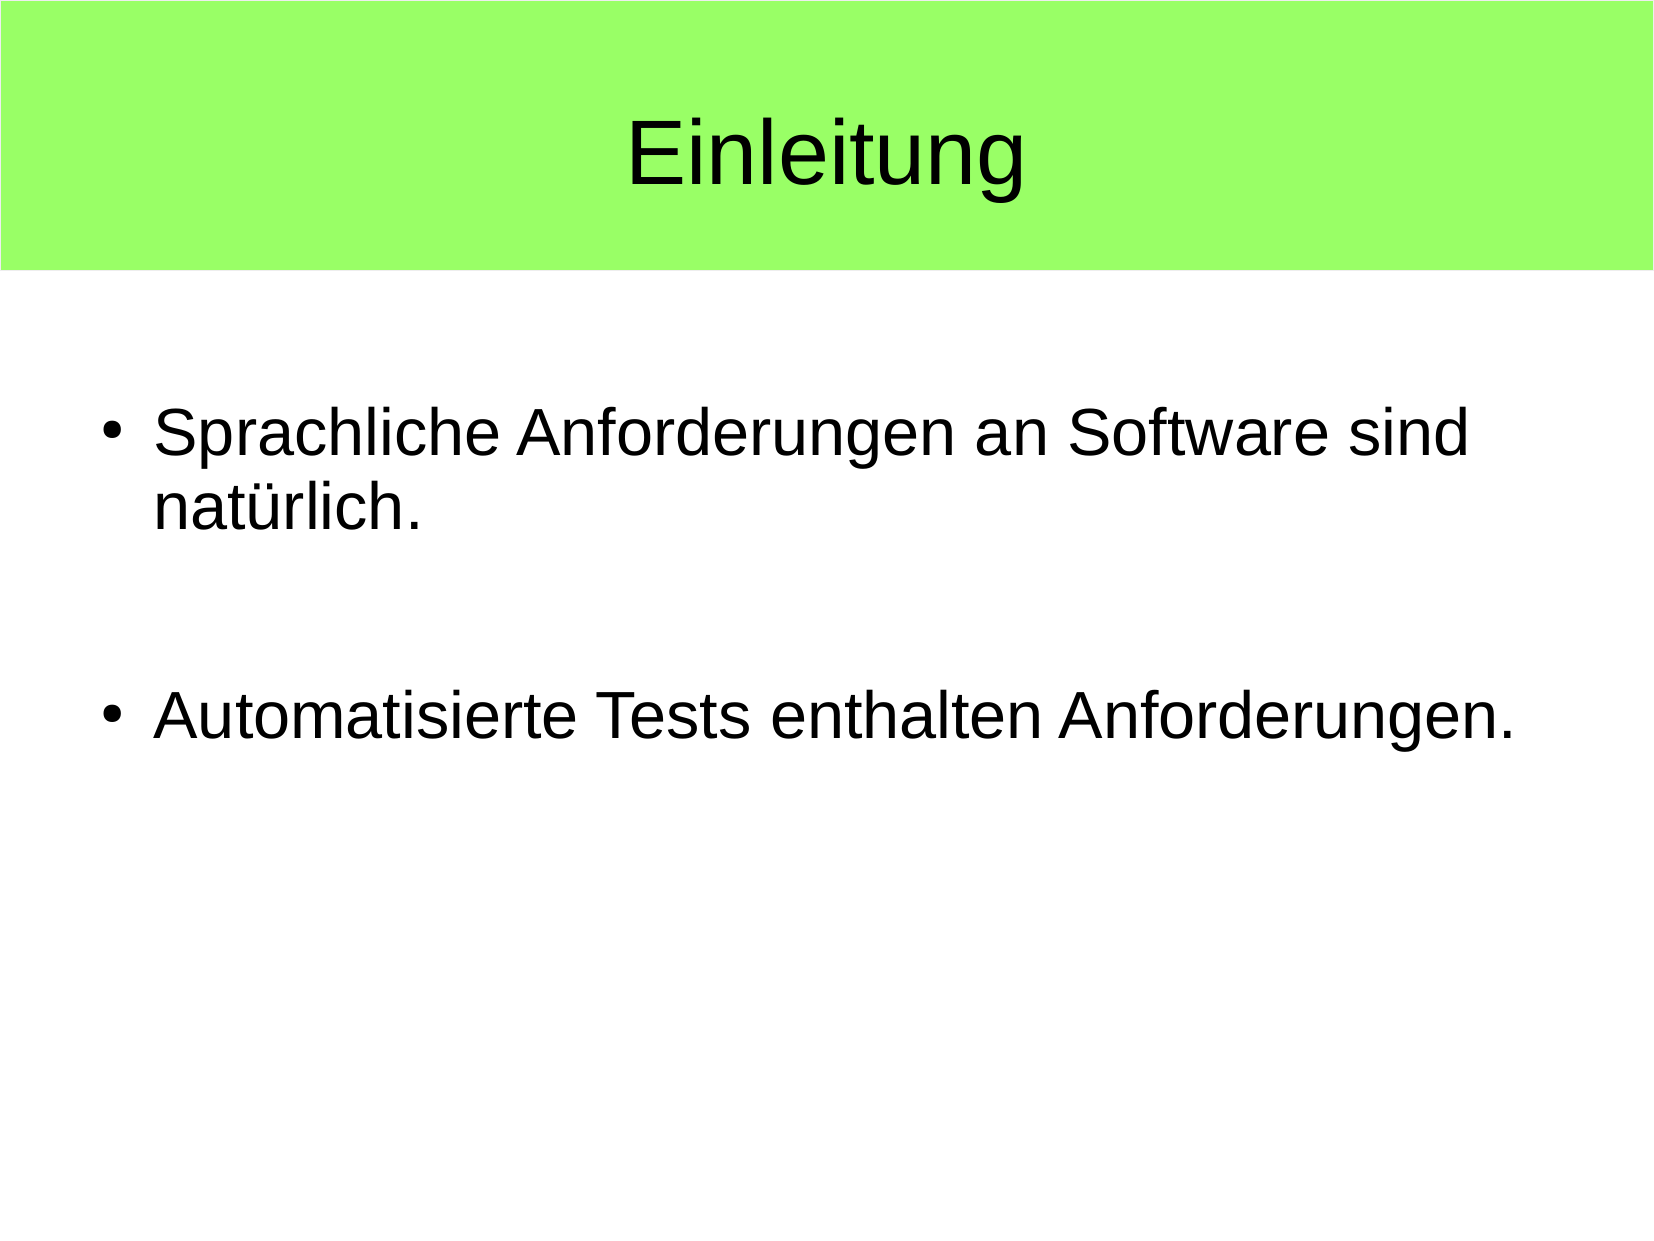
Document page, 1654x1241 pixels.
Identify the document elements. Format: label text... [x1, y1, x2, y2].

title Einleitung [82, 49, 1571, 257]
list Sprachliche Anforderungen an Software sind natürlich. Automatisierte Tests enthalten Anforderungen. [82, 290, 1571, 1010]
